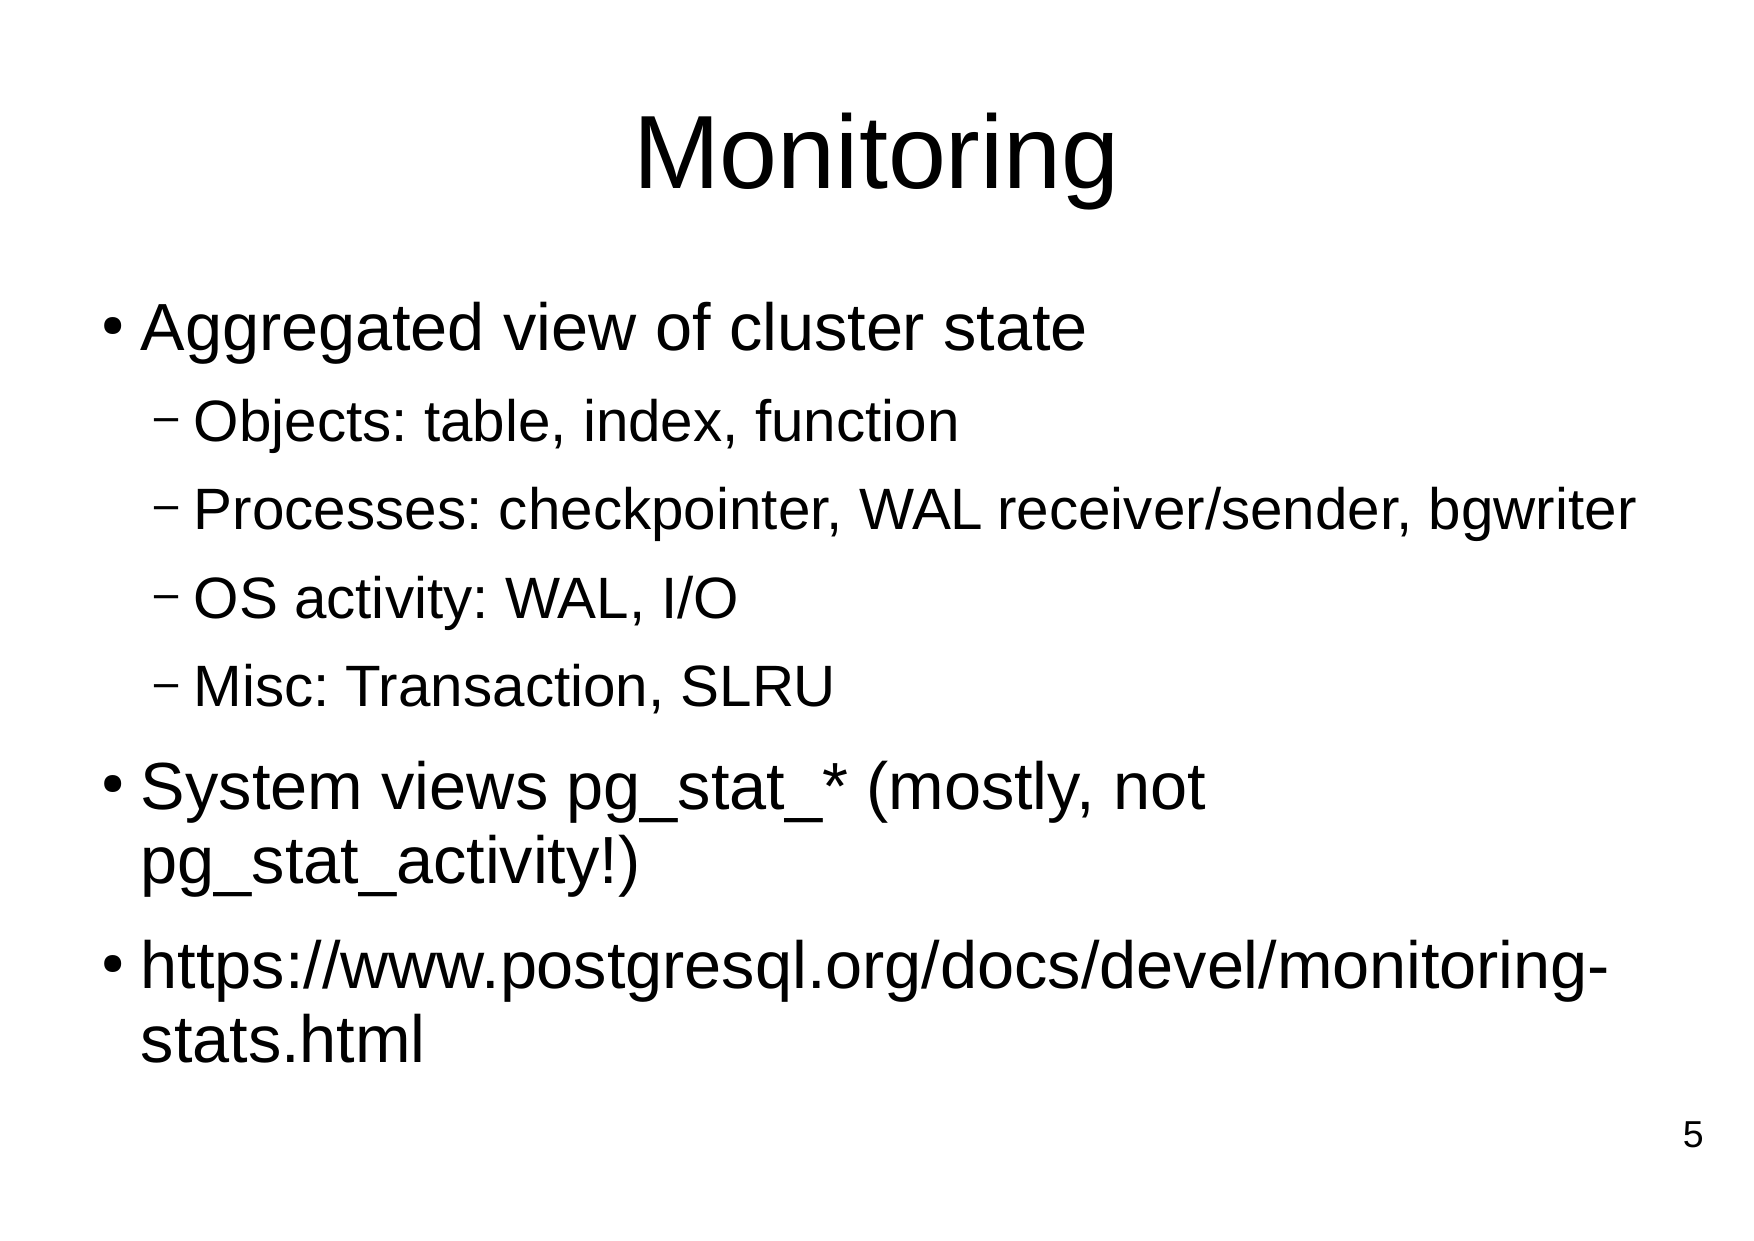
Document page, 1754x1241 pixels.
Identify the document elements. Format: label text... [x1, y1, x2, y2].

text_box <number> [1447, 1106, 1719, 1201]
title Monitoring [87, 49, 1667, 257]
list Aggregated view of cluster state Objects: table, index, function Processes: checkpointer, WAL receiver/sender, bgwriter OS activity: WAL, I/O Misc: Transaction, SLRU System views pg_stat_* (mostly, not pg_stat_activity!) https://www.postgresql.org/docs/devel/monitoring-stats.html [87, 290, 1667, 1081]
